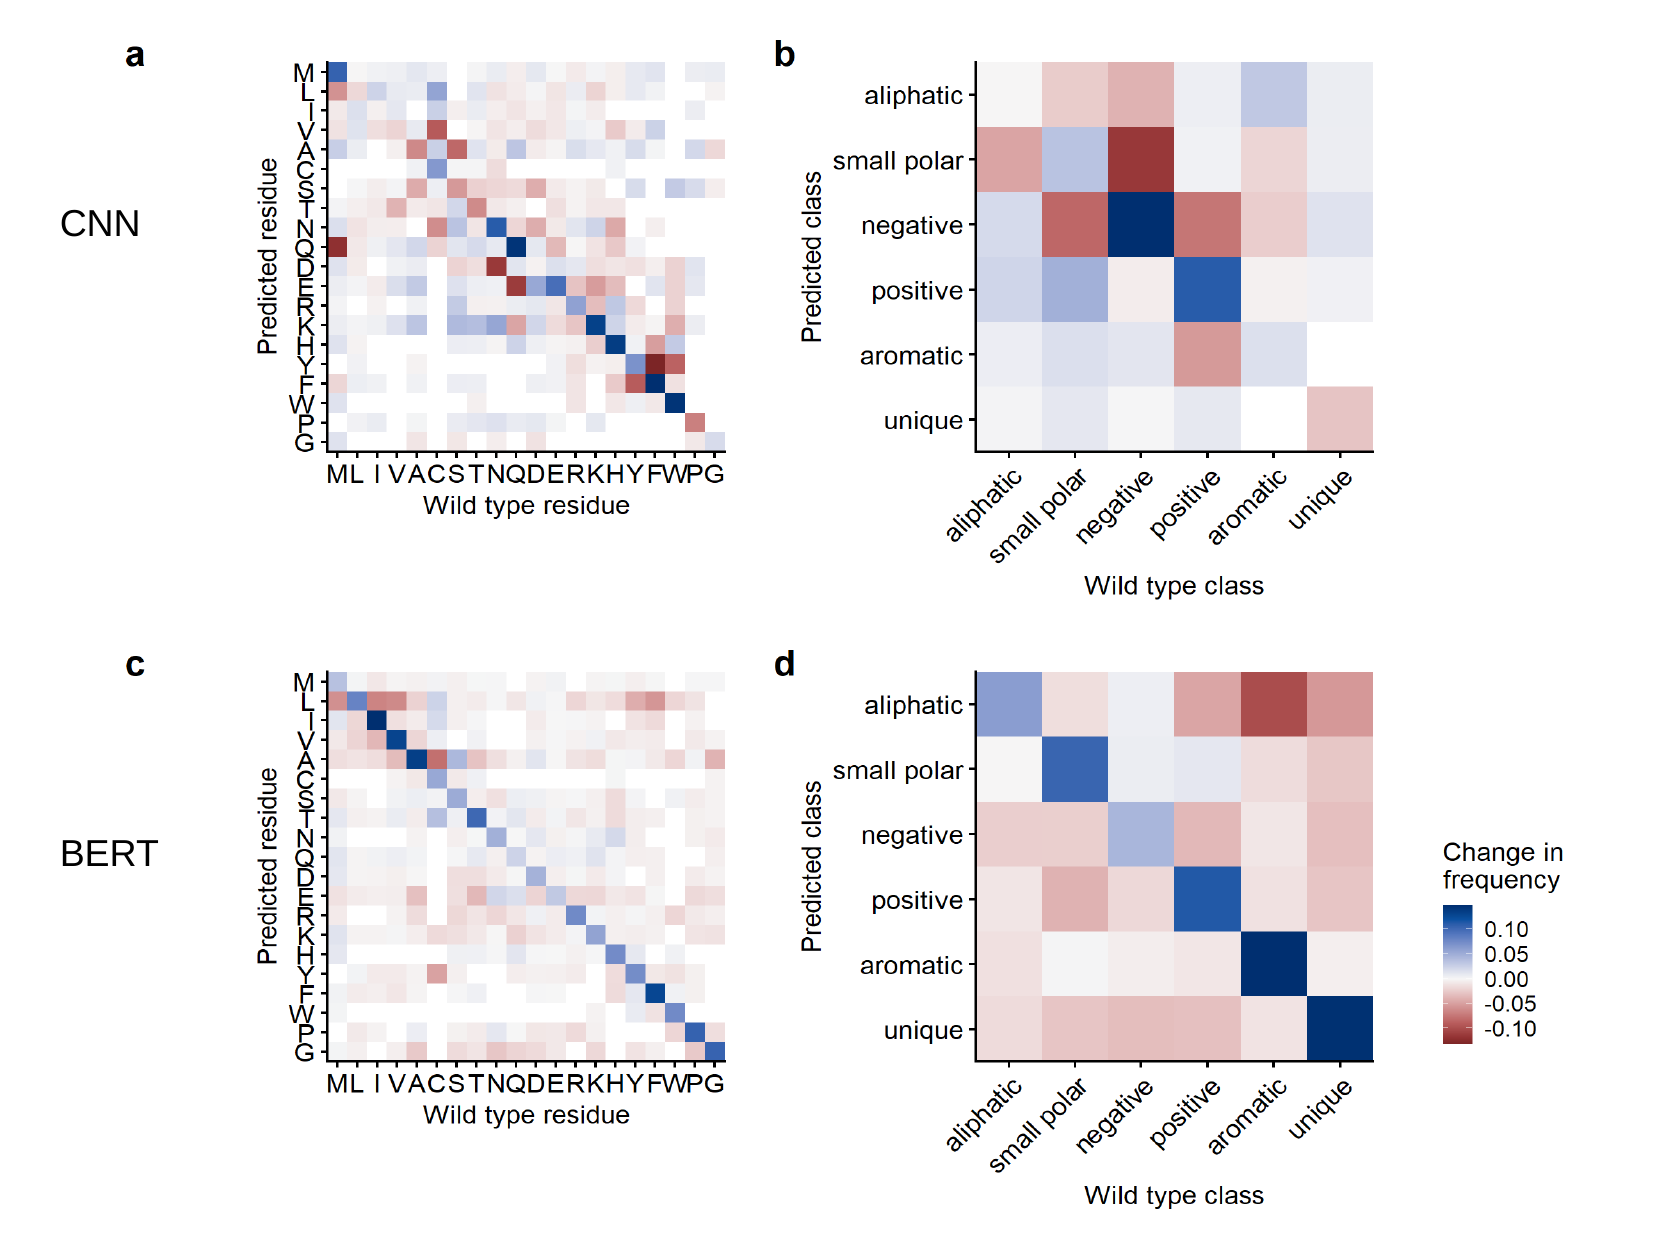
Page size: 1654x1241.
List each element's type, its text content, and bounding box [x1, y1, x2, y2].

text_box CNN [45, 195, 211, 252]
text_box BERT [45, 825, 196, 882]
picture [120, 29, 1654, 1227]
